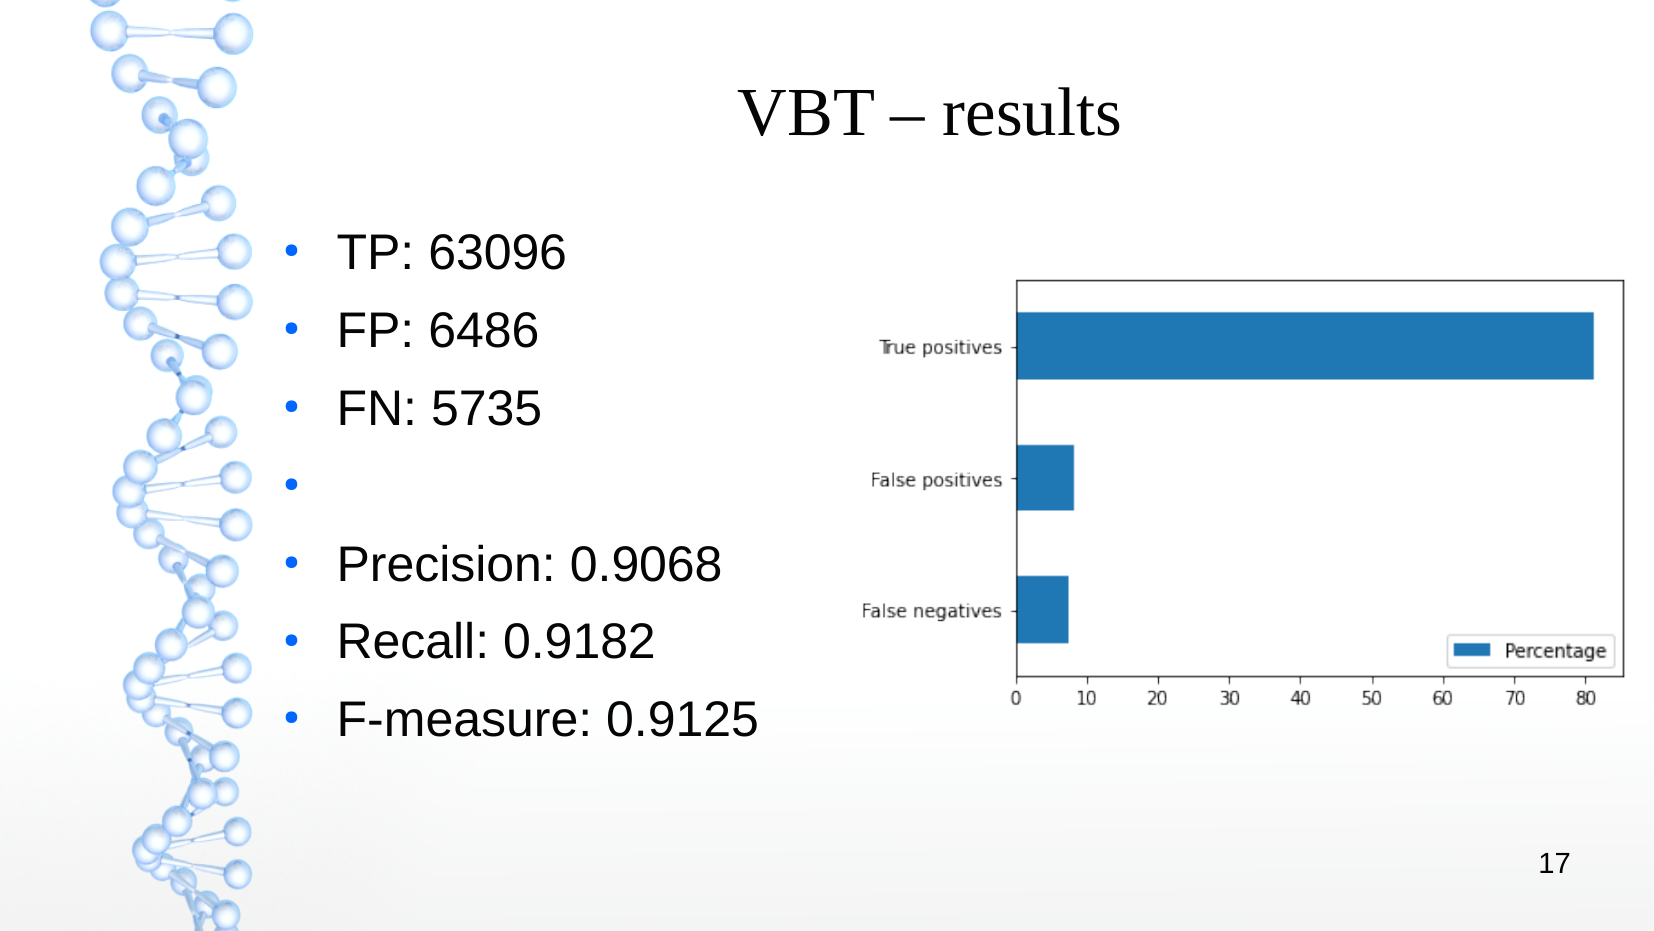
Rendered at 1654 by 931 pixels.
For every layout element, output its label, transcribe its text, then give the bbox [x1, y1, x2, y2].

picture [0, 0, 1654, 931]
list TP: 63096 FP: 6486 FN: 5735 Precision: 0.9068 Recall: 0.9182 F-measure: 0.9125 [265, 224, 915, 764]
title VBT – results [265, 35, 1595, 189]
